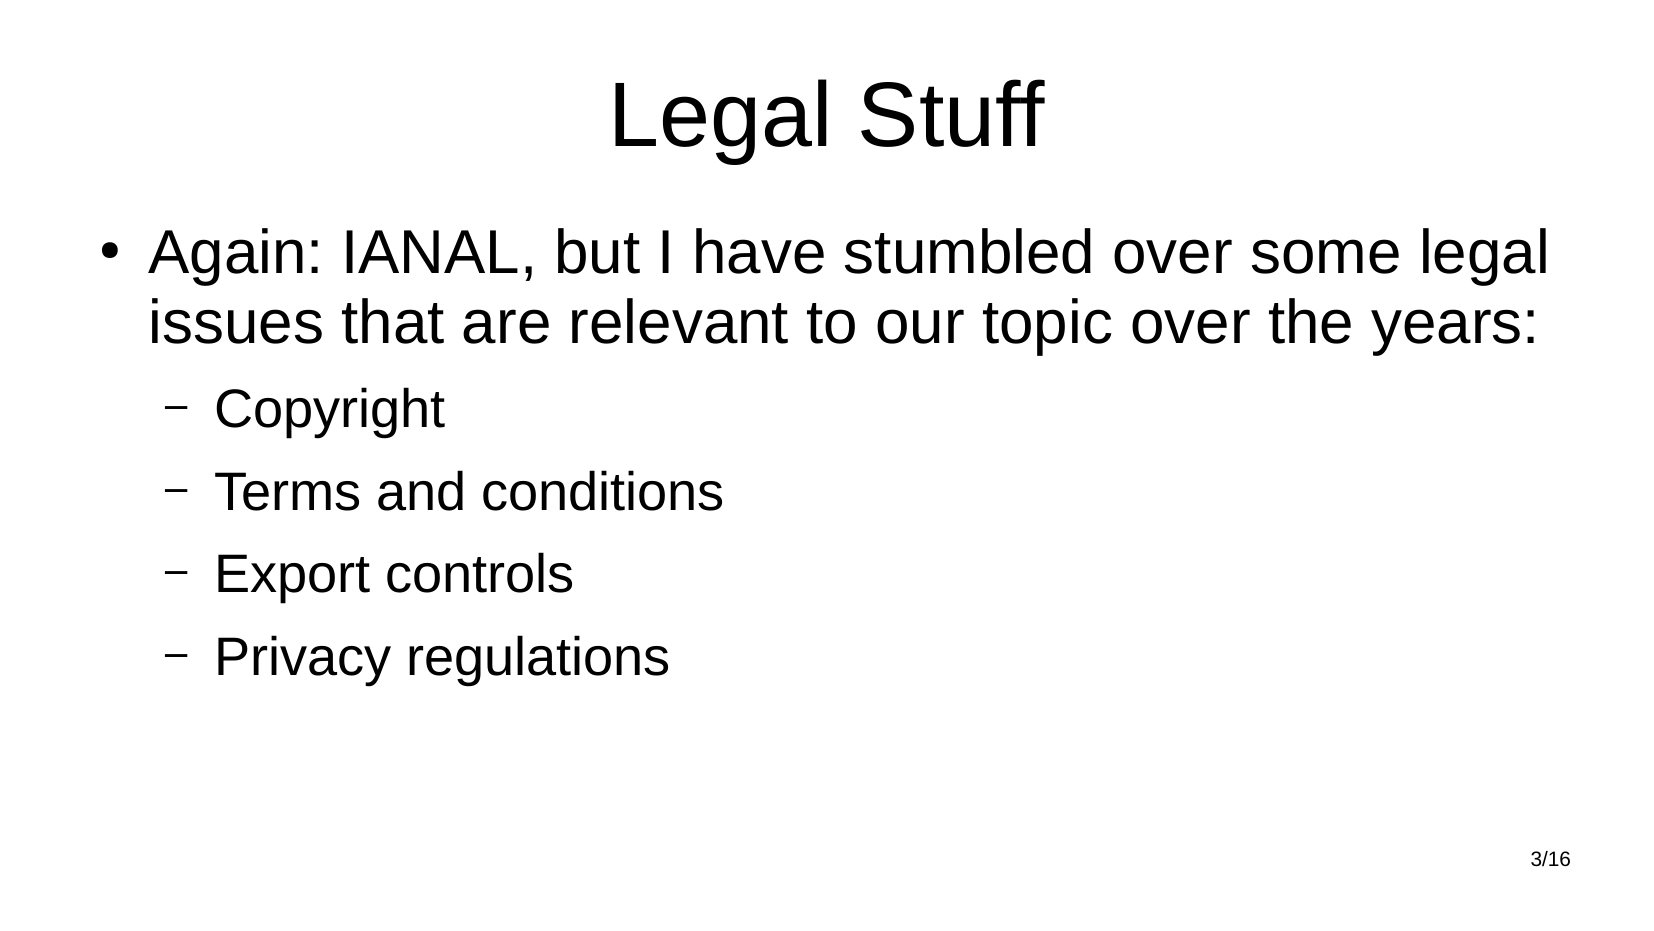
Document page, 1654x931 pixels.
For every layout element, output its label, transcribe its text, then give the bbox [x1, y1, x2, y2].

list Again: IANAL, but I have stumbled over some legal issues that are relevant to our topic over the years: Copyright Terms and conditions Export controls Privacy regulations [82, 217, 1571, 758]
title Legal Stuff [82, 37, 1571, 193]
